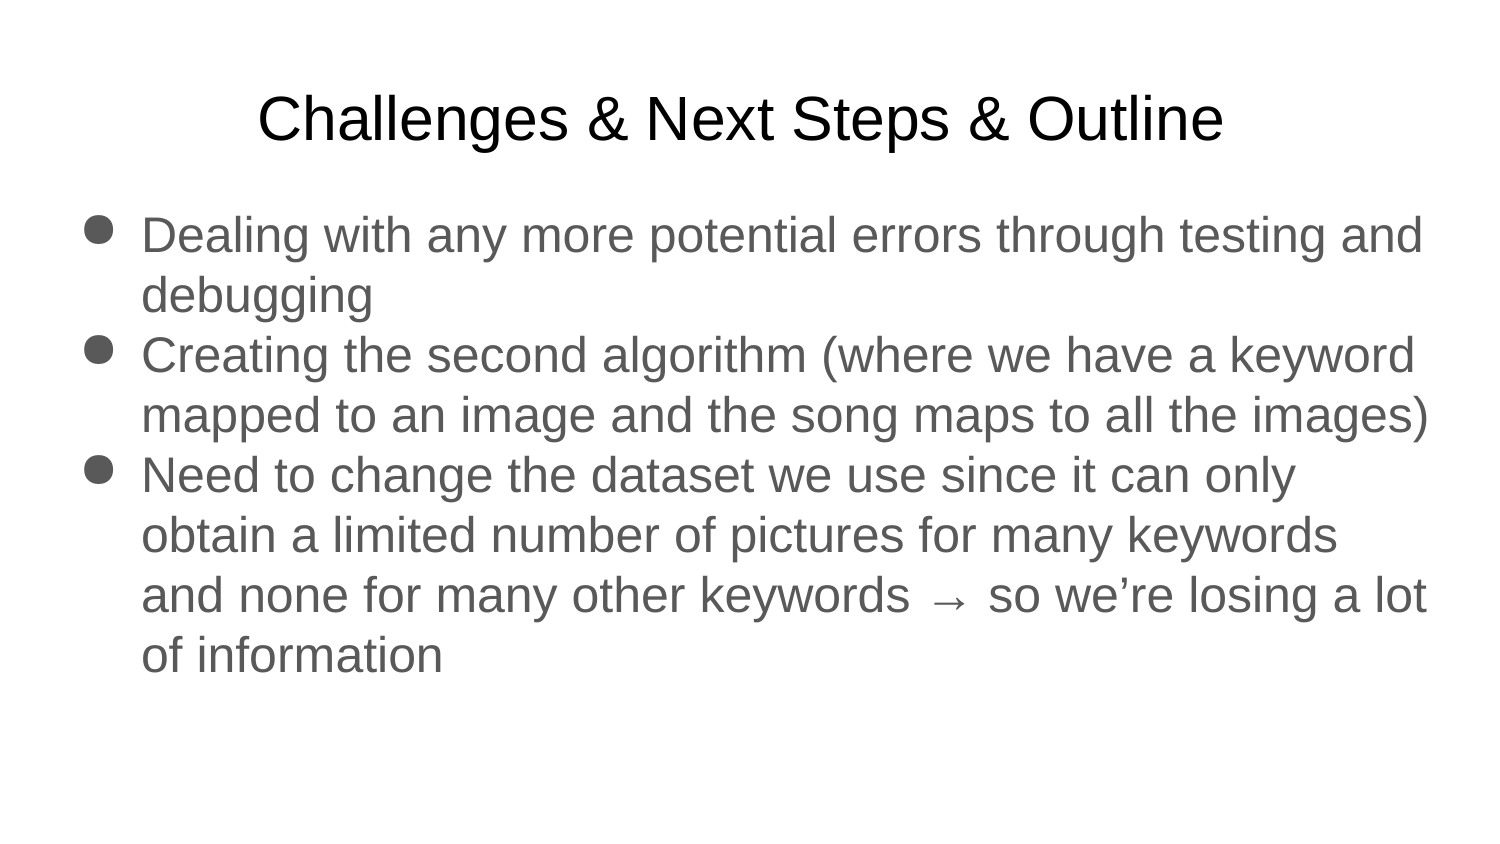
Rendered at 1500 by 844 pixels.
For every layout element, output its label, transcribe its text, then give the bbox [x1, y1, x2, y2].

title Challenges & Next Steps & Outline [42, 37, 1441, 168]
subtitle Dealing with any more potential errors through testing and debugging Creating the second algorithm (where we have a keyword mapped to an image and the song maps to all the images) Need to change the dataset we use since it can only obtain a limited number of pictures for many keywords and none for many other keywords → so we’re losing a lot of information [51, 187, 1449, 792]
